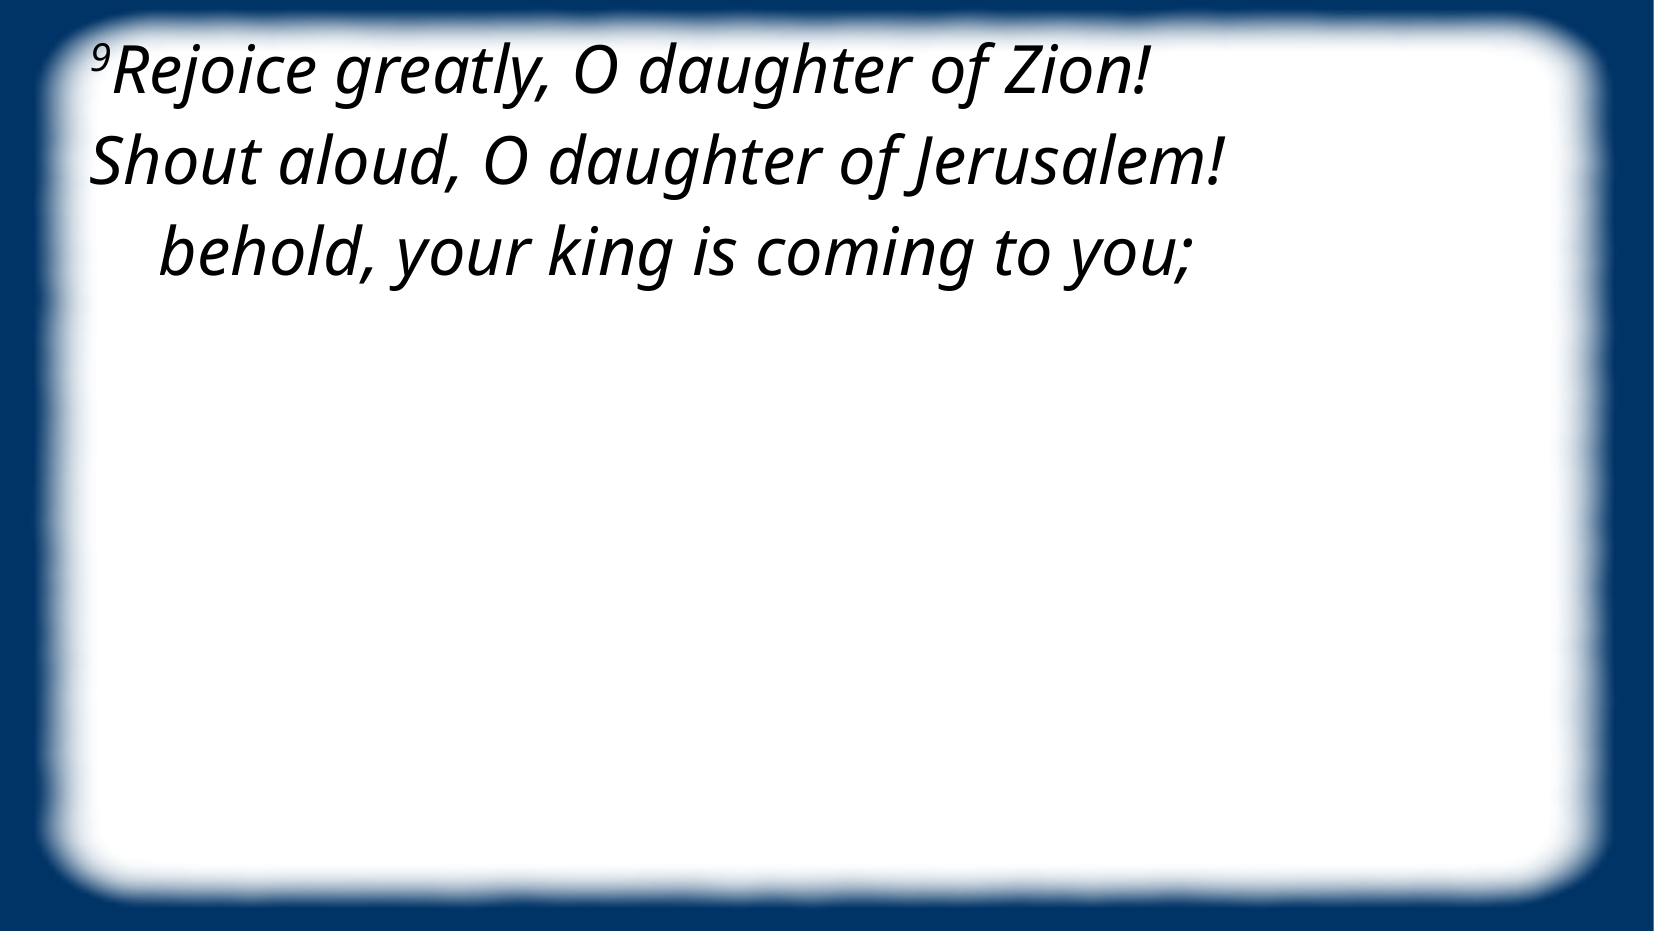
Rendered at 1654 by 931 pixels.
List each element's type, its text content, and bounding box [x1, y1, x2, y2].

text_box 9Rejoice greatly, O daughter of Zion! Shout aloud, O daughter of Jerusalem! behold, your king is coming to you; [75, 15, 1591, 297]
picture [0, 0, 1654, 931]
